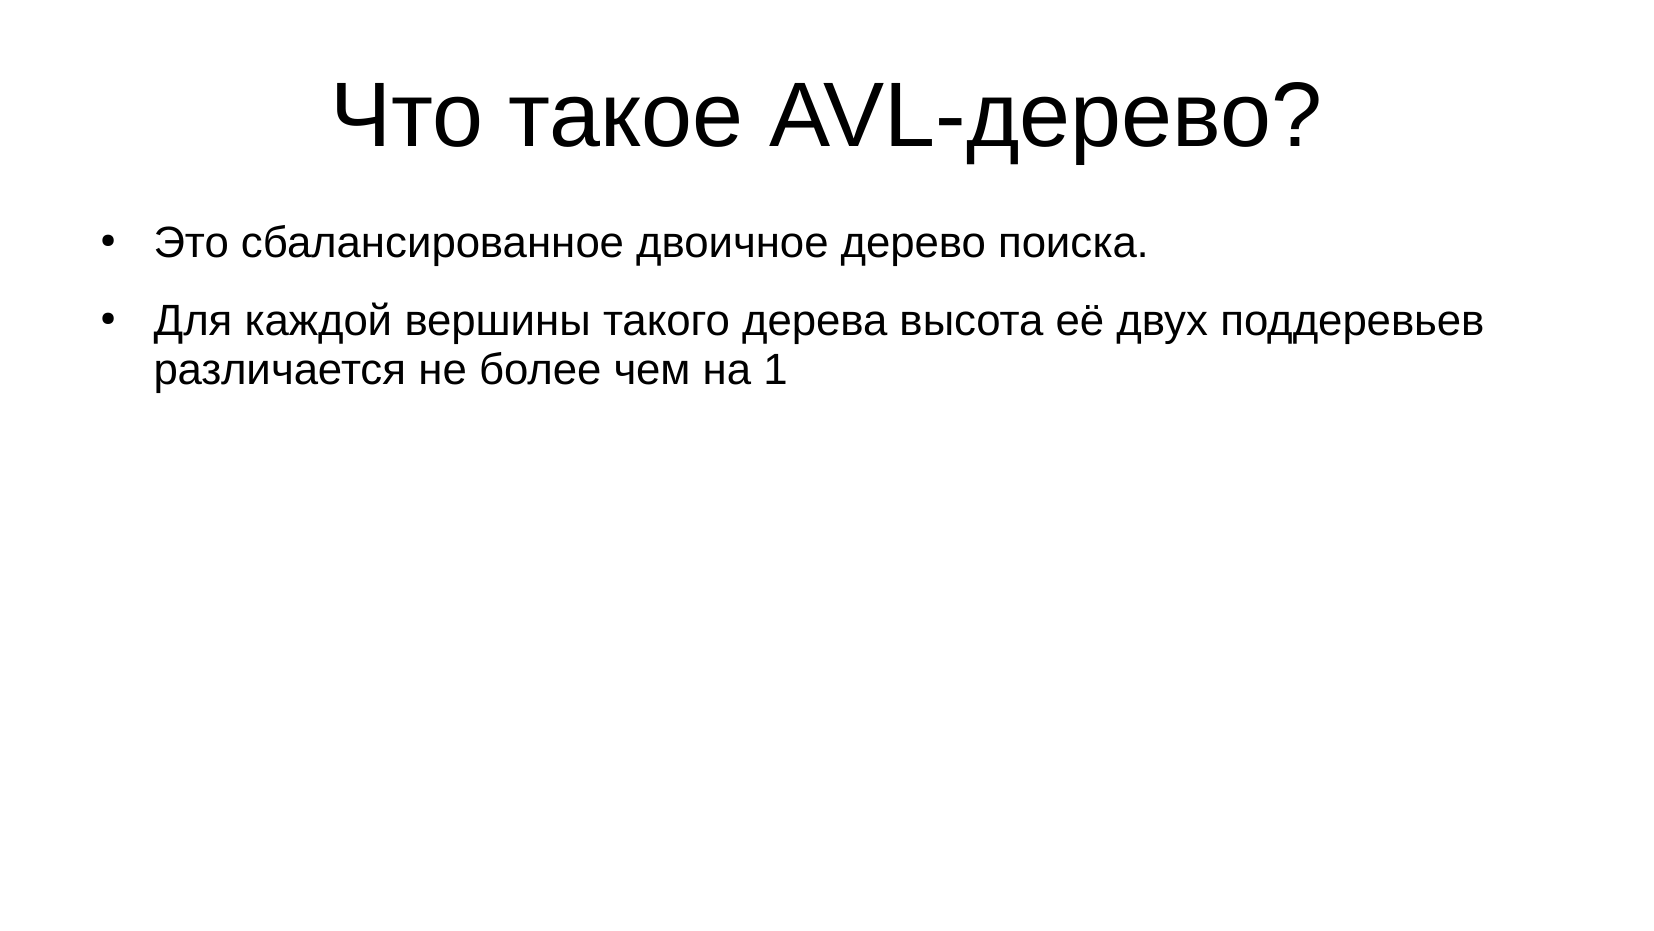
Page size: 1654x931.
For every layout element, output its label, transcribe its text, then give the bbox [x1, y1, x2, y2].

list Это сбалансированное двоичное дерево поиска. Для каждой вершины такого дерева высота её двух поддеревьев различается не более чем на 1 [82, 217, 1571, 758]
title Что такое AVL-дерево? [82, 37, 1571, 193]
